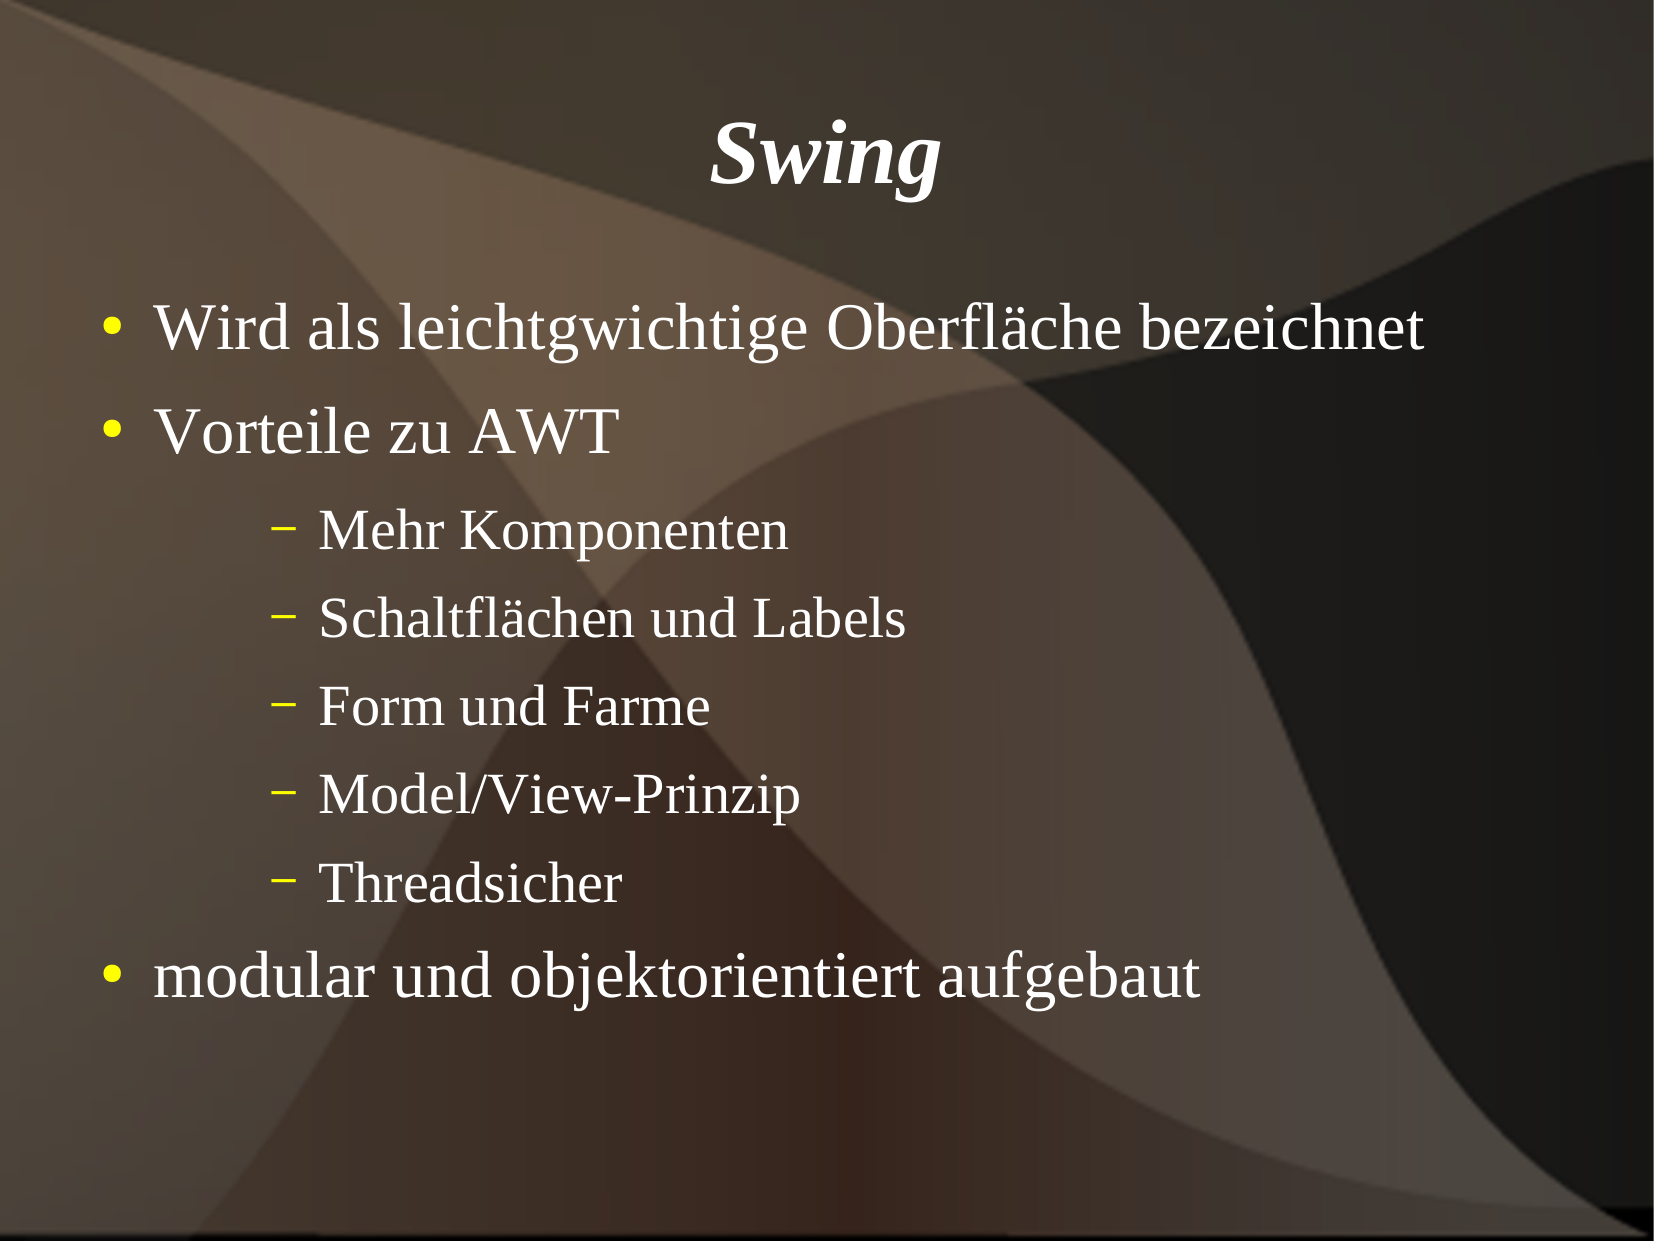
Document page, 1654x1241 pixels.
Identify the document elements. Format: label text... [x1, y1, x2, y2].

title Swing [82, 49, 1571, 257]
list Wird als leichtgwichtige Oberfläche bezeichnet Vorteile zu AWT Mehr Komponenten Schaltflächen und Labels Form und Farme Model/View-Prinzip Threadsicher modular und objektorientiert aufgebaut [82, 290, 1571, 1013]
picture [0, 0, 1654, 1241]
